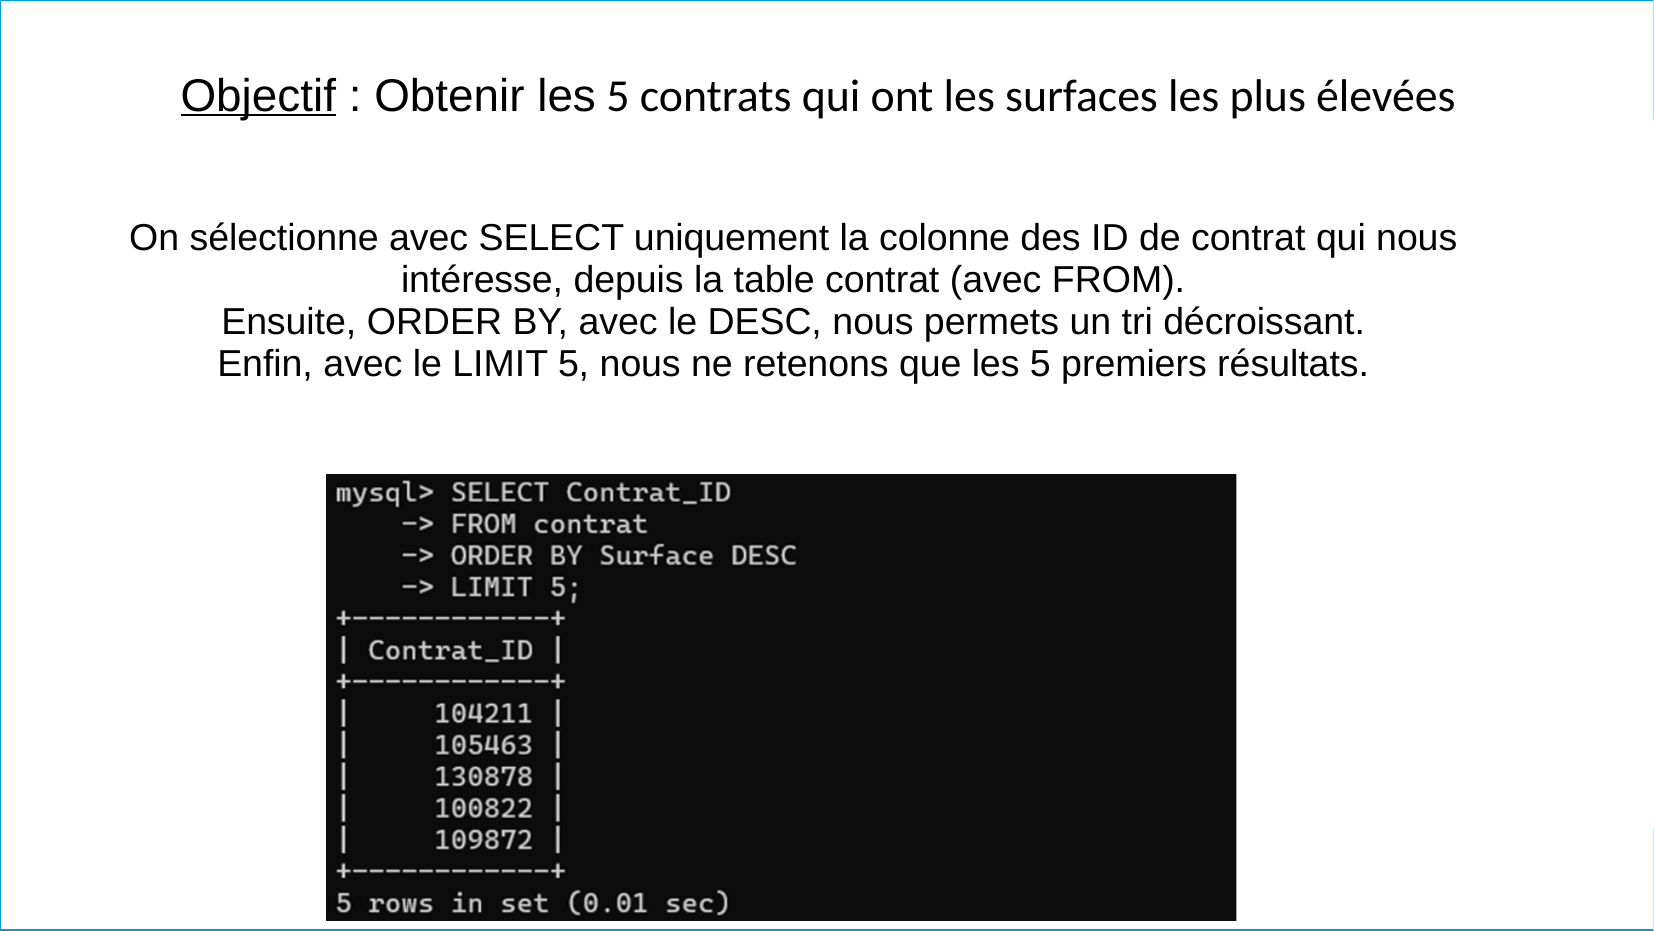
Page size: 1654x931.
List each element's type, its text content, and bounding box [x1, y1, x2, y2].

title On sélectionne avec SELECT uniquement la colonne des ID de contrat qui nous intéresse, depuis la table contrat (avec FROM). Ensuite, ORDER BY, avec le DESC, nous permets un tri décroissant. Enfin, avec le LIMIT 5, nous ne retenons que les 5 premiers résultats. [73, 216, 1514, 427]
picture [325, 473, 1237, 921]
text_box [0, 0, 1654, 931]
title Objectif : Obtenir les 5 contrats qui ont les surfaces les plus élevées [98, 36, 1539, 156]
